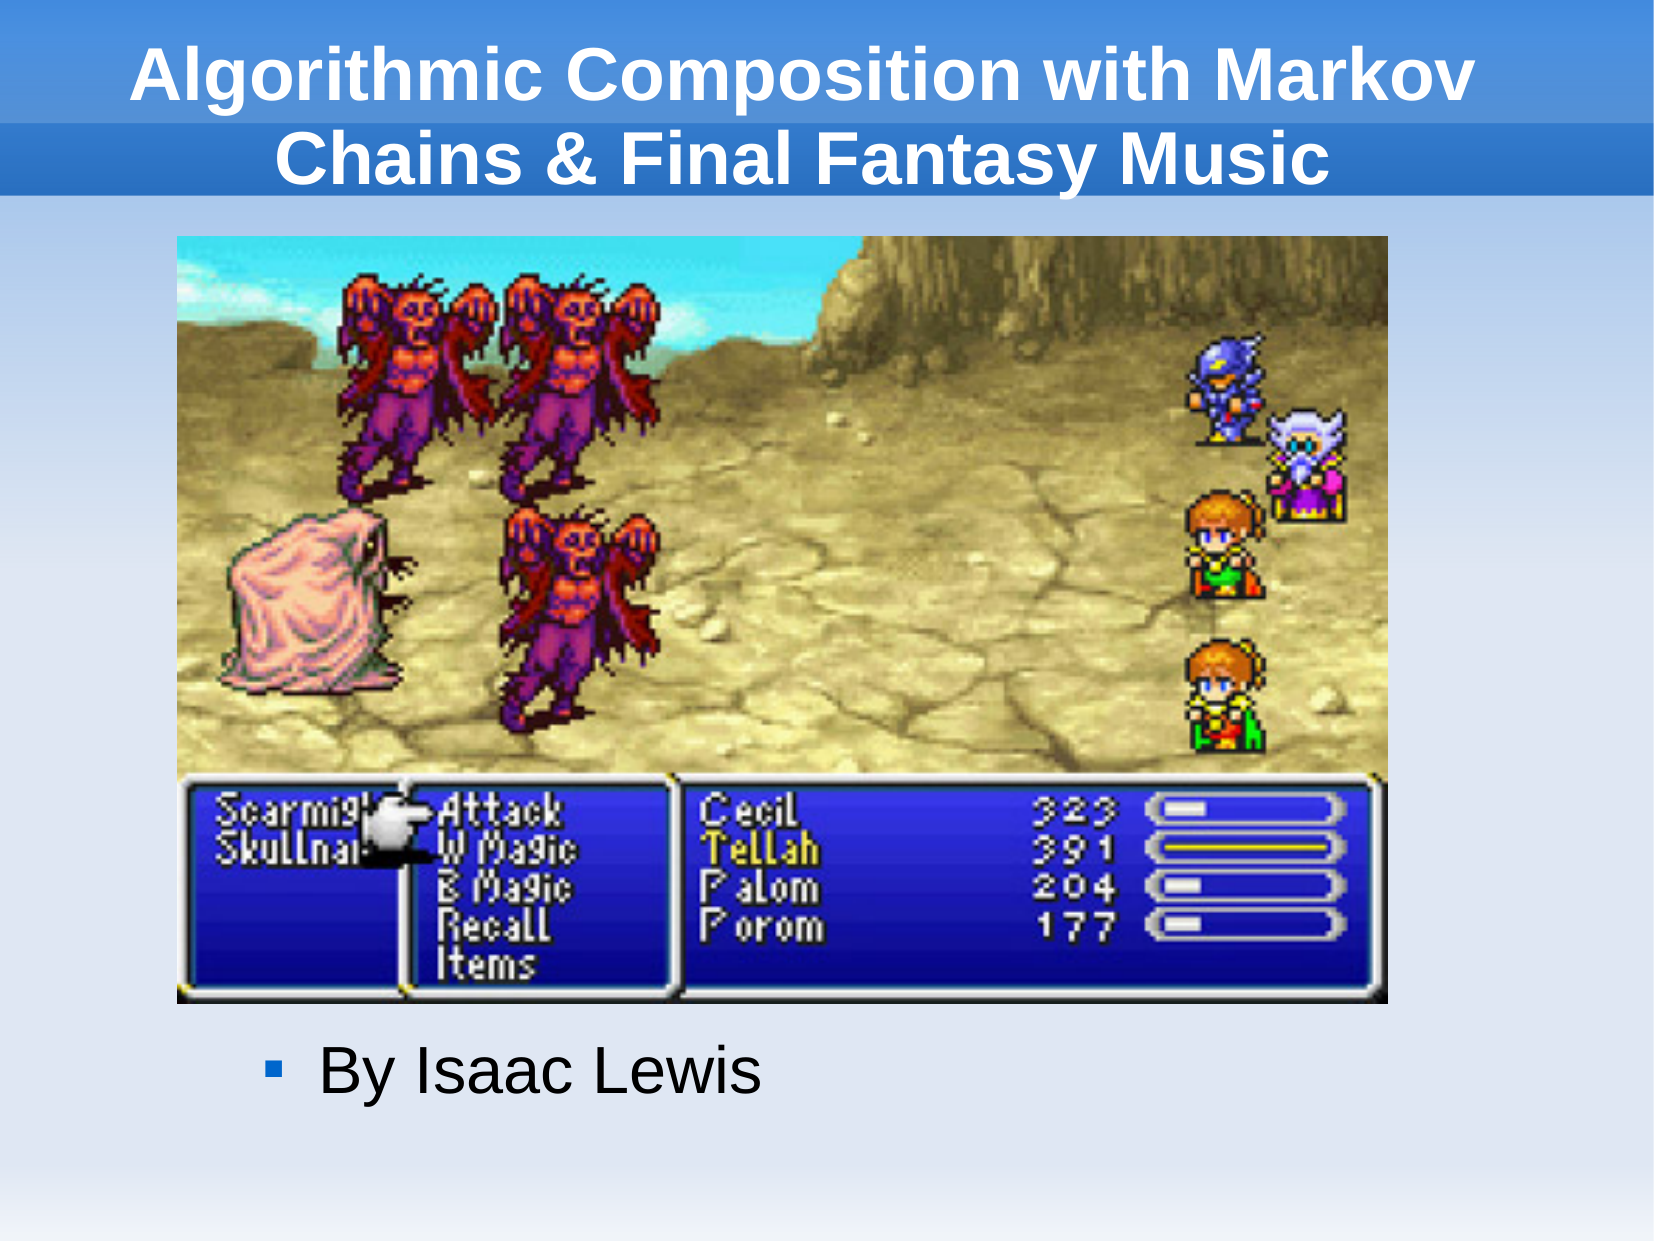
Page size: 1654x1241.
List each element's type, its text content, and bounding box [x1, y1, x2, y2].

picture [0, 0, 1654, 1241]
title Algorithmic Composition with Markov Chains & Final Fantasy Music [59, 12, 1548, 220]
list By Isaac Lewis [230, 1033, 1654, 1241]
